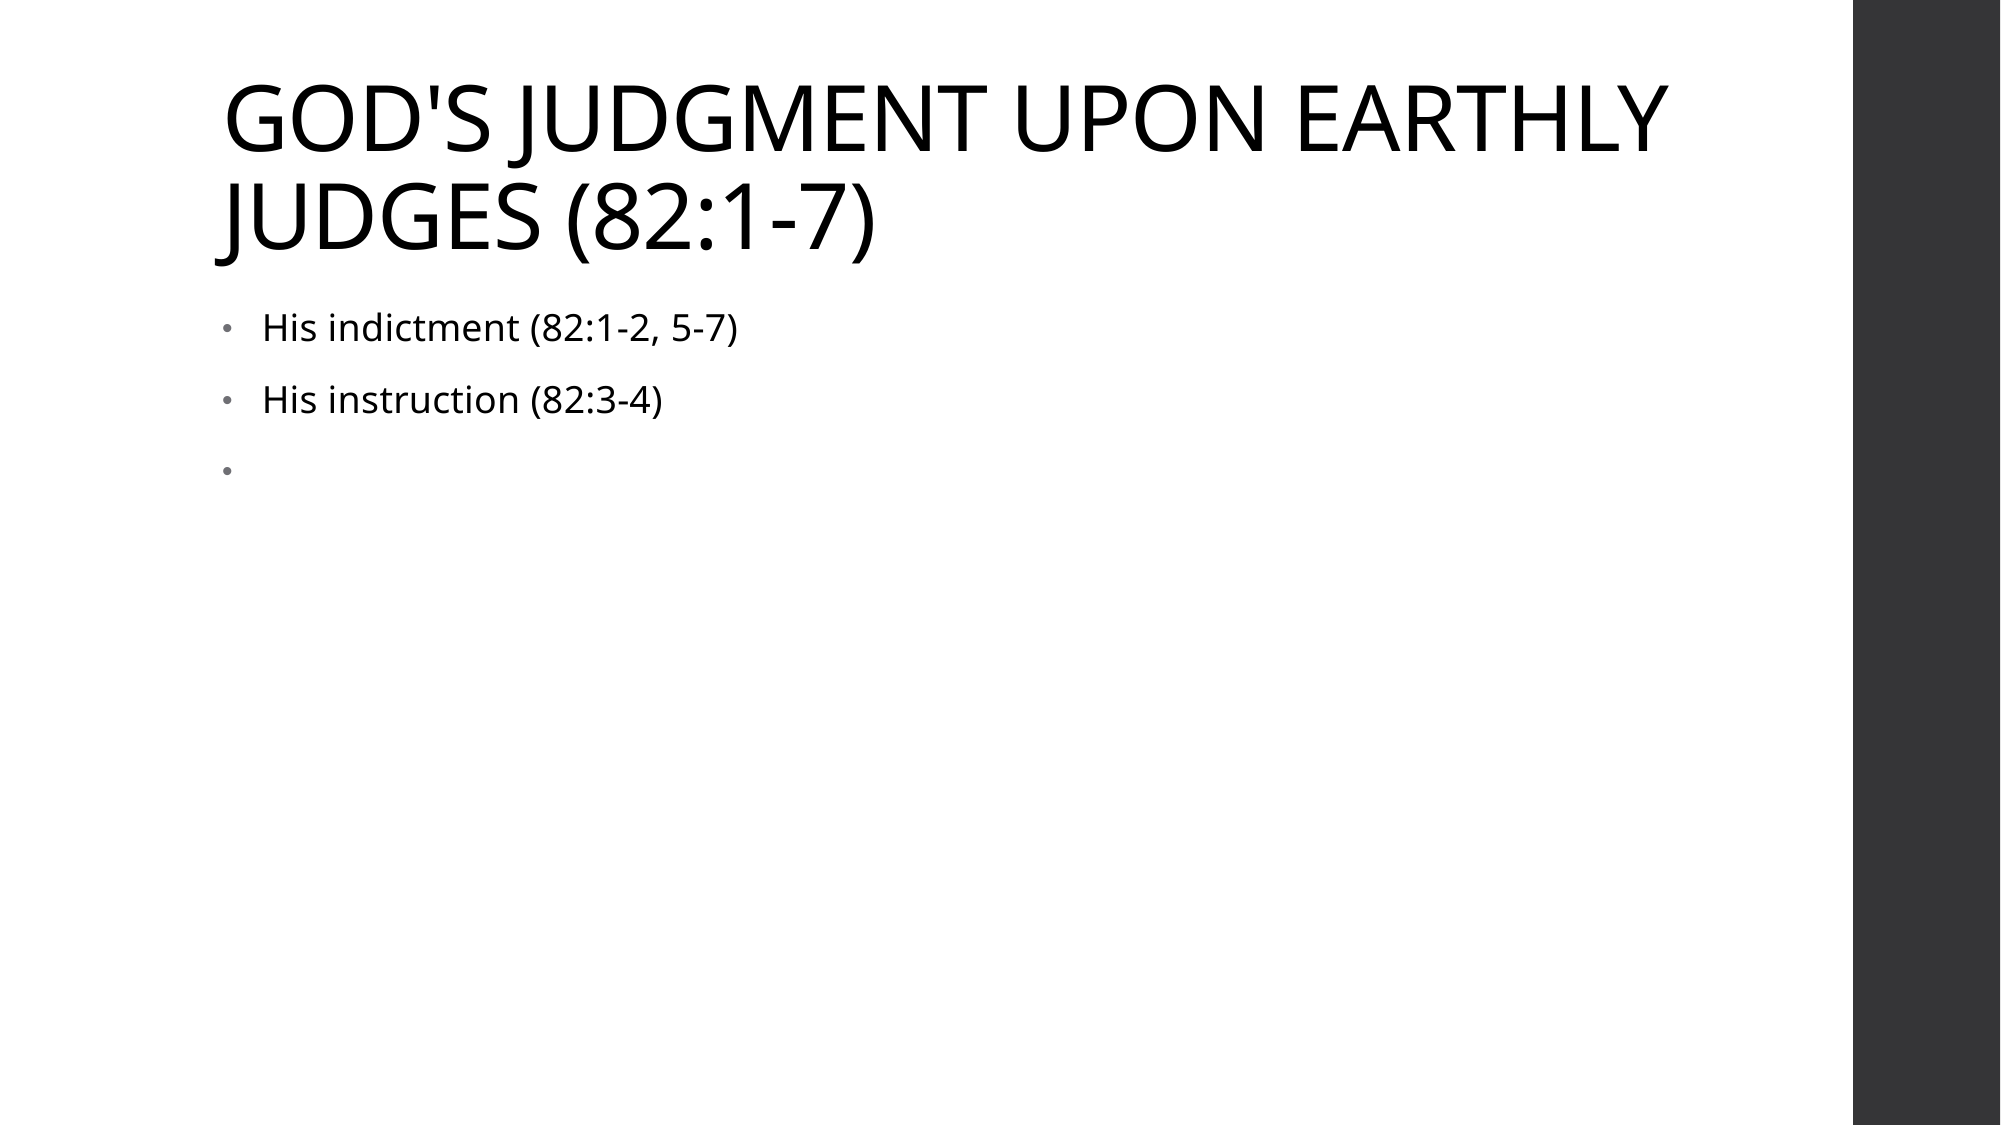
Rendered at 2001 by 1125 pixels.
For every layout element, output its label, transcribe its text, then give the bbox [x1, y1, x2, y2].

list His indictment (82:1-2, 5-7) His instruction (82:3-4) [206, 299, 1617, 1014]
title GOD'S JUDGMENT UPON EARTHLY JUDGES (82:1-7) [206, 60, 1797, 278]
